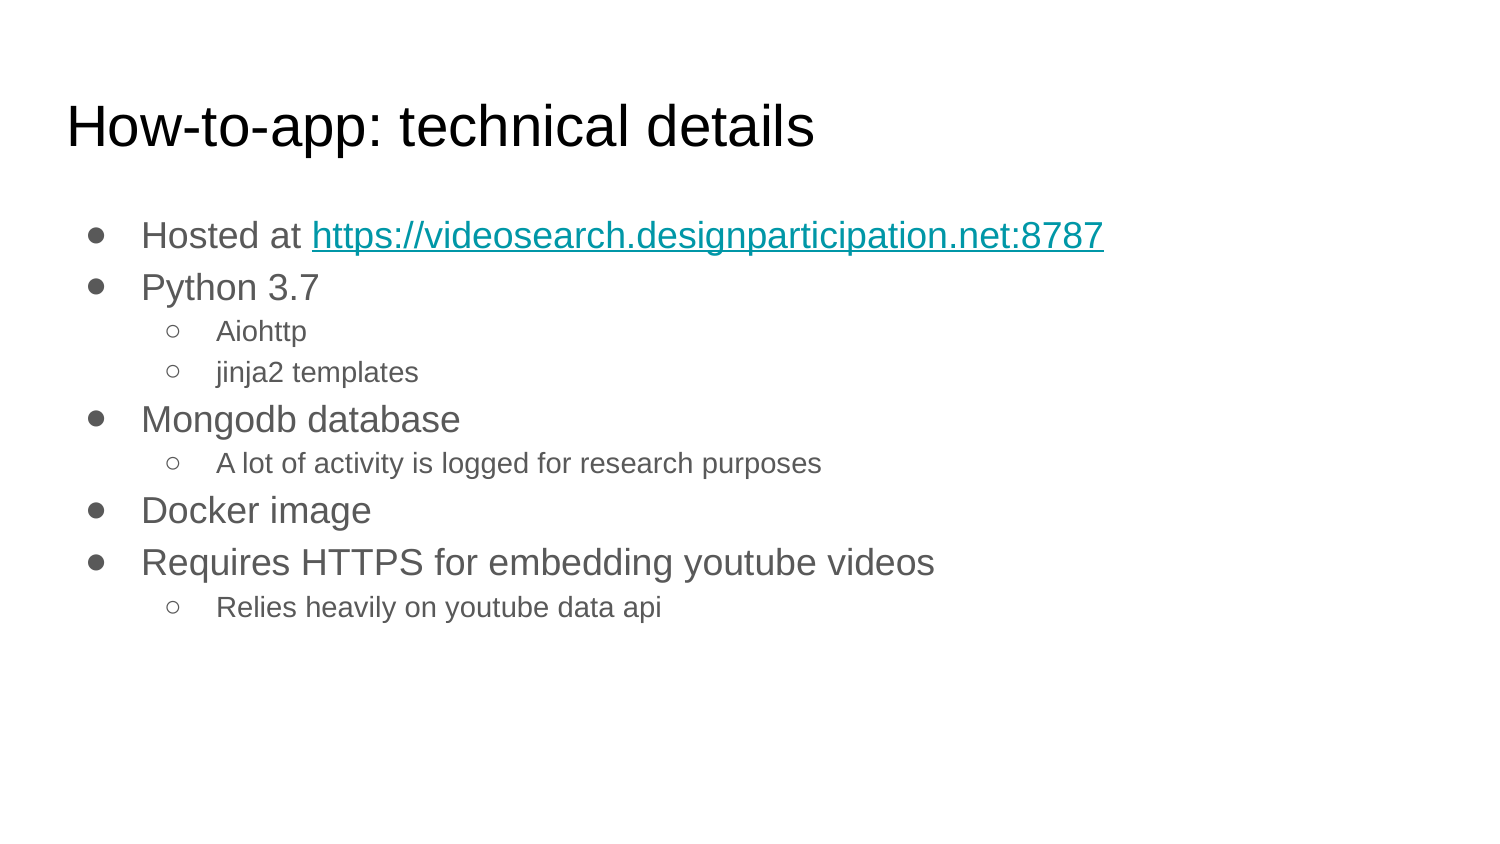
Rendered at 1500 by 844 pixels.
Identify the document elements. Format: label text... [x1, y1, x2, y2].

list Hosted at https://videosearch.designparticipation.net:8787 Python 3.7 Aiohttp jinja2 templates Mongodb database A lot of activity is logged for research purposes Docker image Requires HTTPS for embedding youtube videos Relies heavily on youtube data api [51, 189, 1449, 750]
title How-to-app: technical details [51, 72, 1449, 167]
